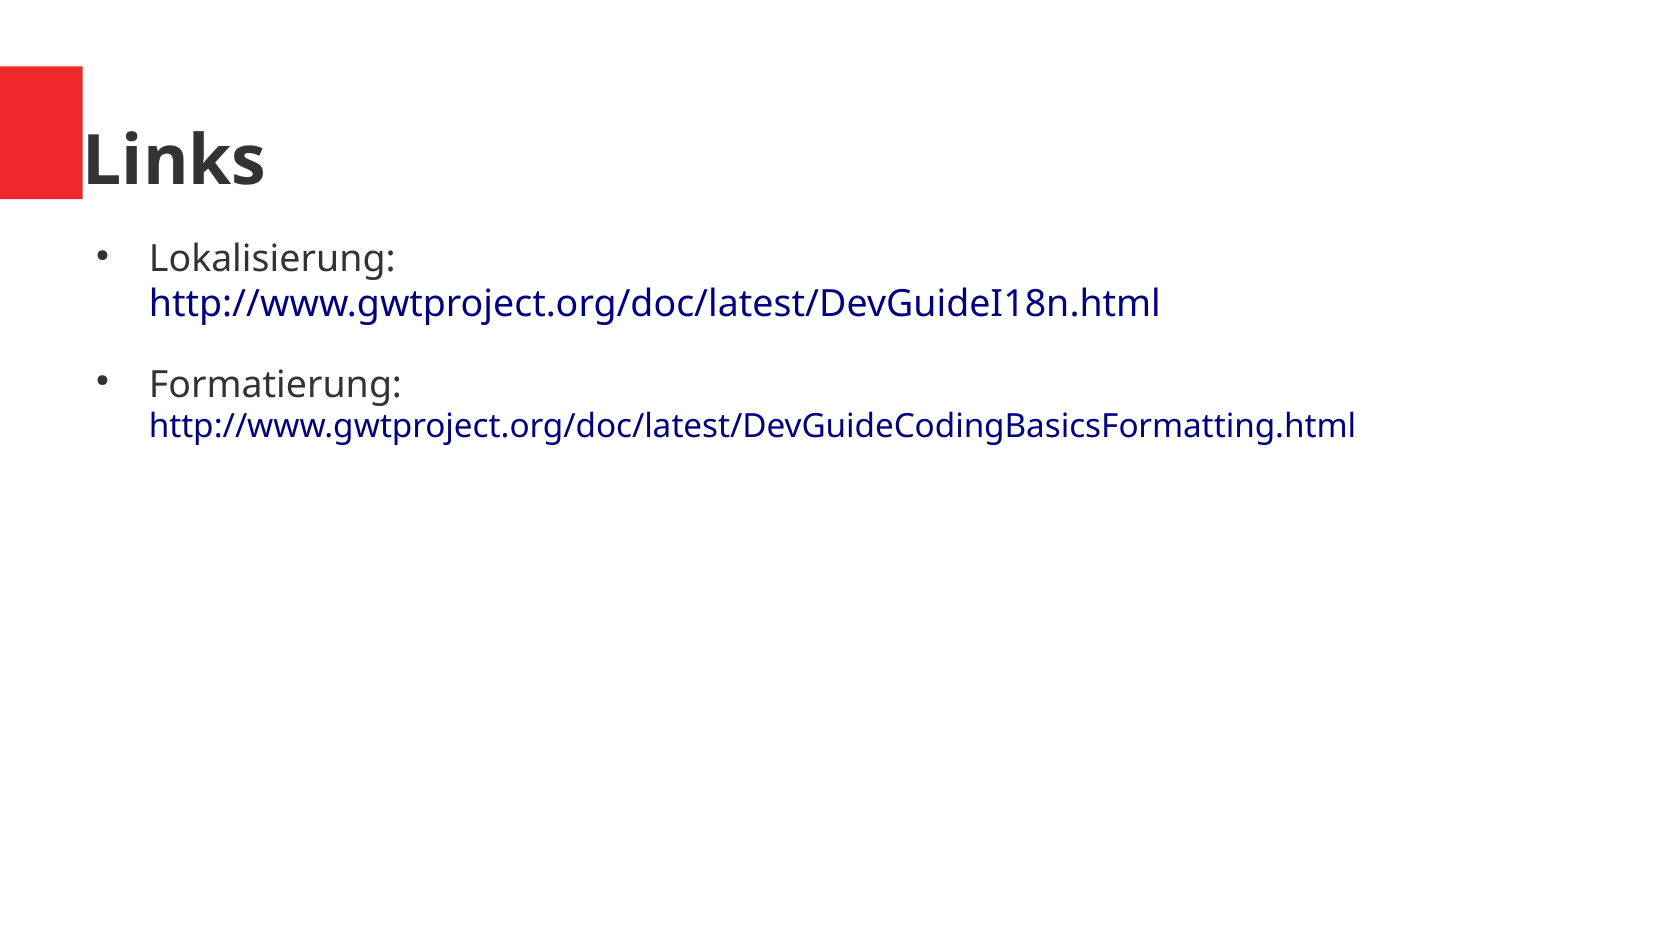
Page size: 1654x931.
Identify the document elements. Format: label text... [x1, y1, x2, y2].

list Lokalisierung: http://www.gwtproject.org/doc/latest/DevGuideI18n.html Formatierung: http://www.gwtproject.org/doc/latest/DevGuideCodingBasicsFormatting.html [78, 234, 1498, 815]
title Links [82, 33, 1571, 196]
